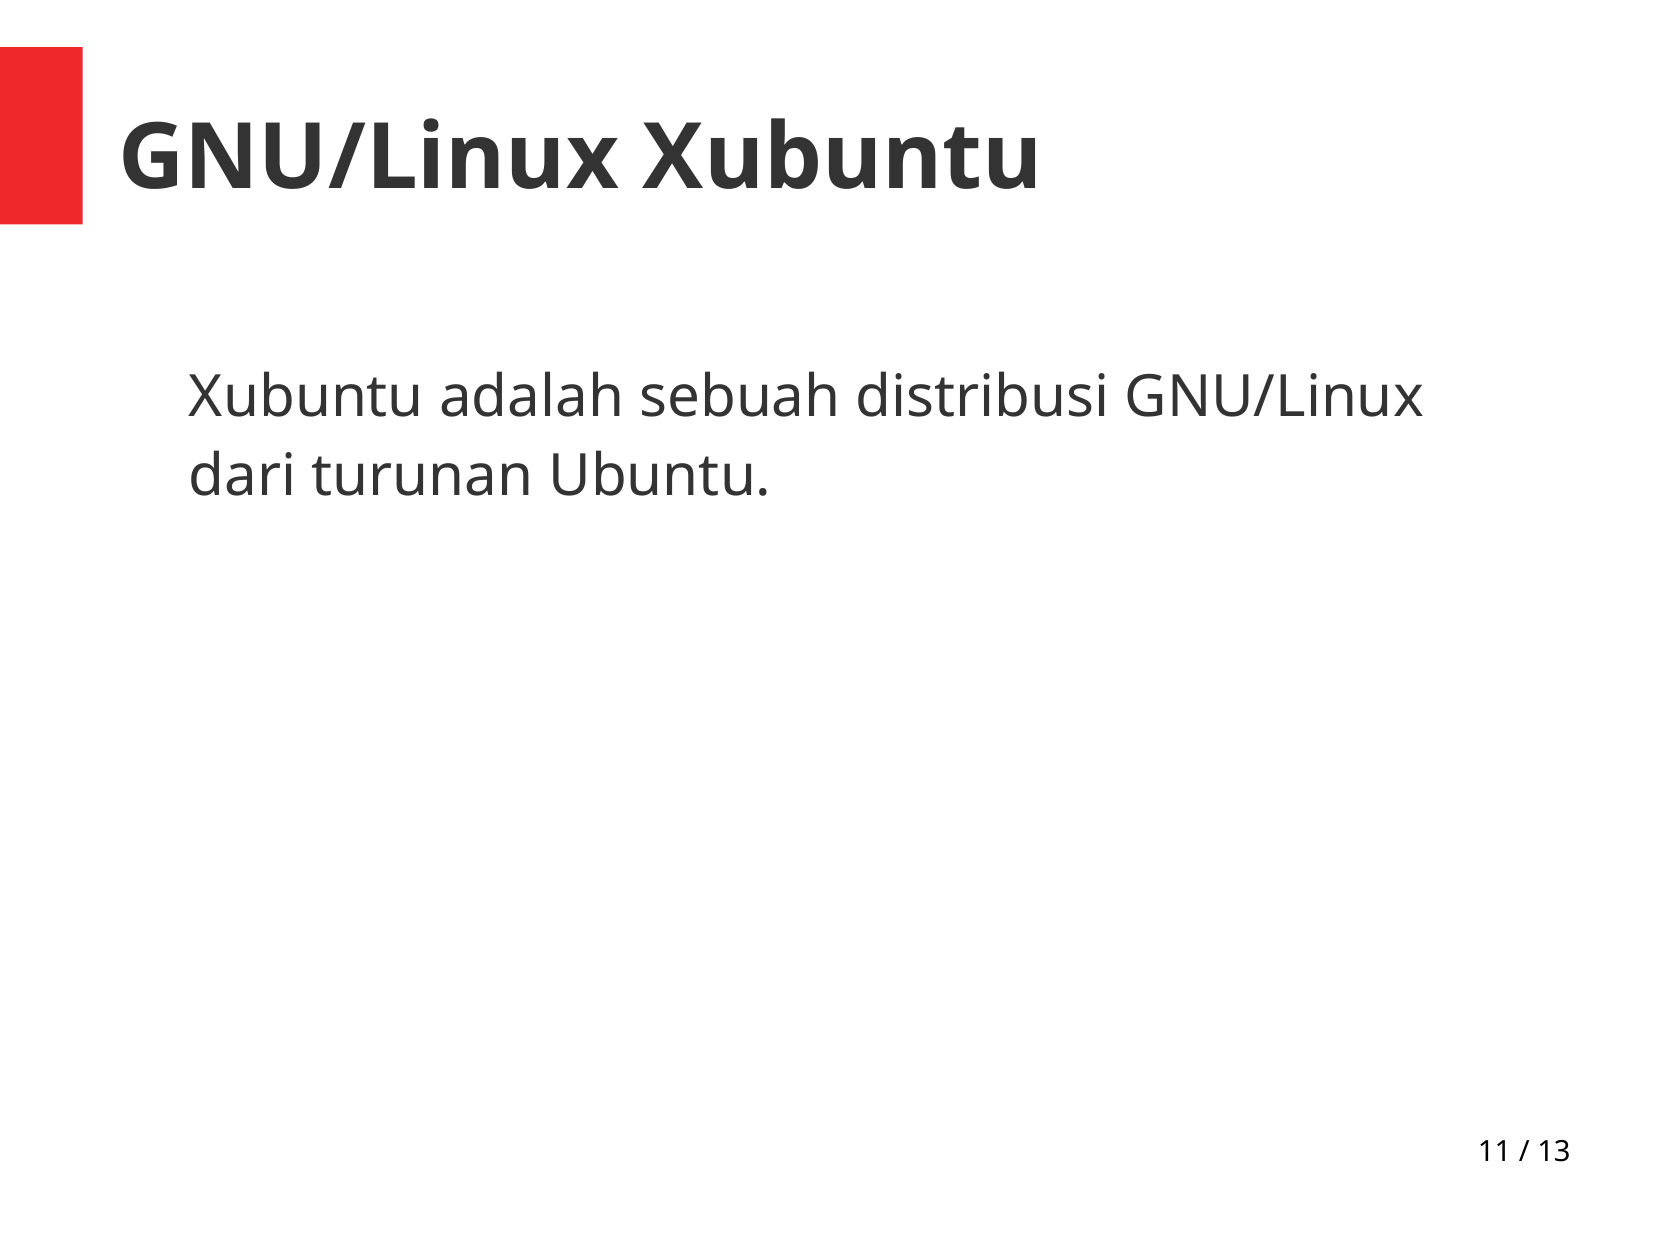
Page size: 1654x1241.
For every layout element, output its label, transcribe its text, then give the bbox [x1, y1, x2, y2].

list Xubuntu adalah sebuah distribusi GNU/Linux dari turunan Ubuntu. [118, 354, 1536, 1074]
title GNU/Linux Xubuntu [118, 49, 1571, 257]
